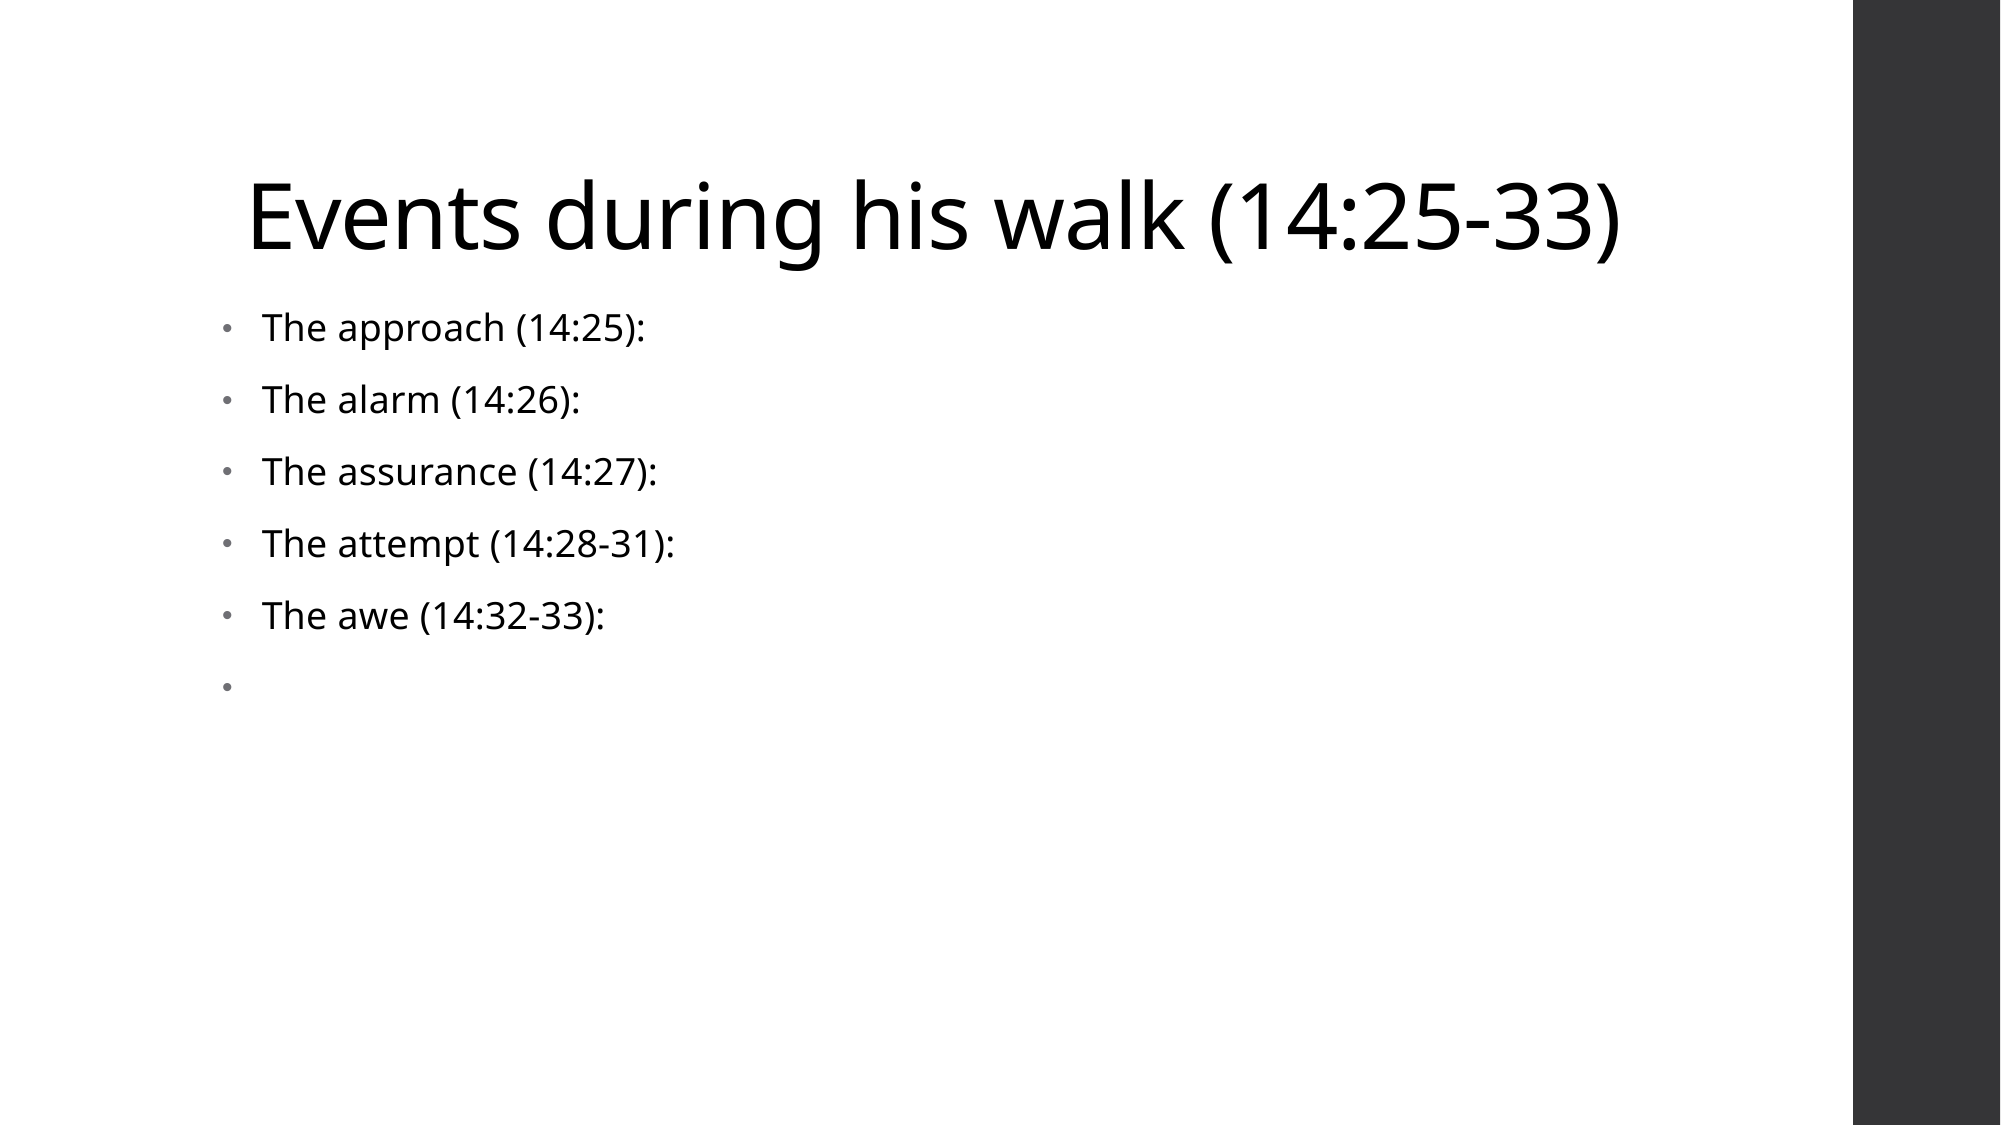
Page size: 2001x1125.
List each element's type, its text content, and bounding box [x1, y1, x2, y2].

title Events during his walk (14:25-33) [206, 60, 1797, 278]
list The approach (14:25): The alarm (14:26): The assurance (14:27): The attempt (14:28-31): The awe (14:32-33): [206, 299, 1617, 1014]
